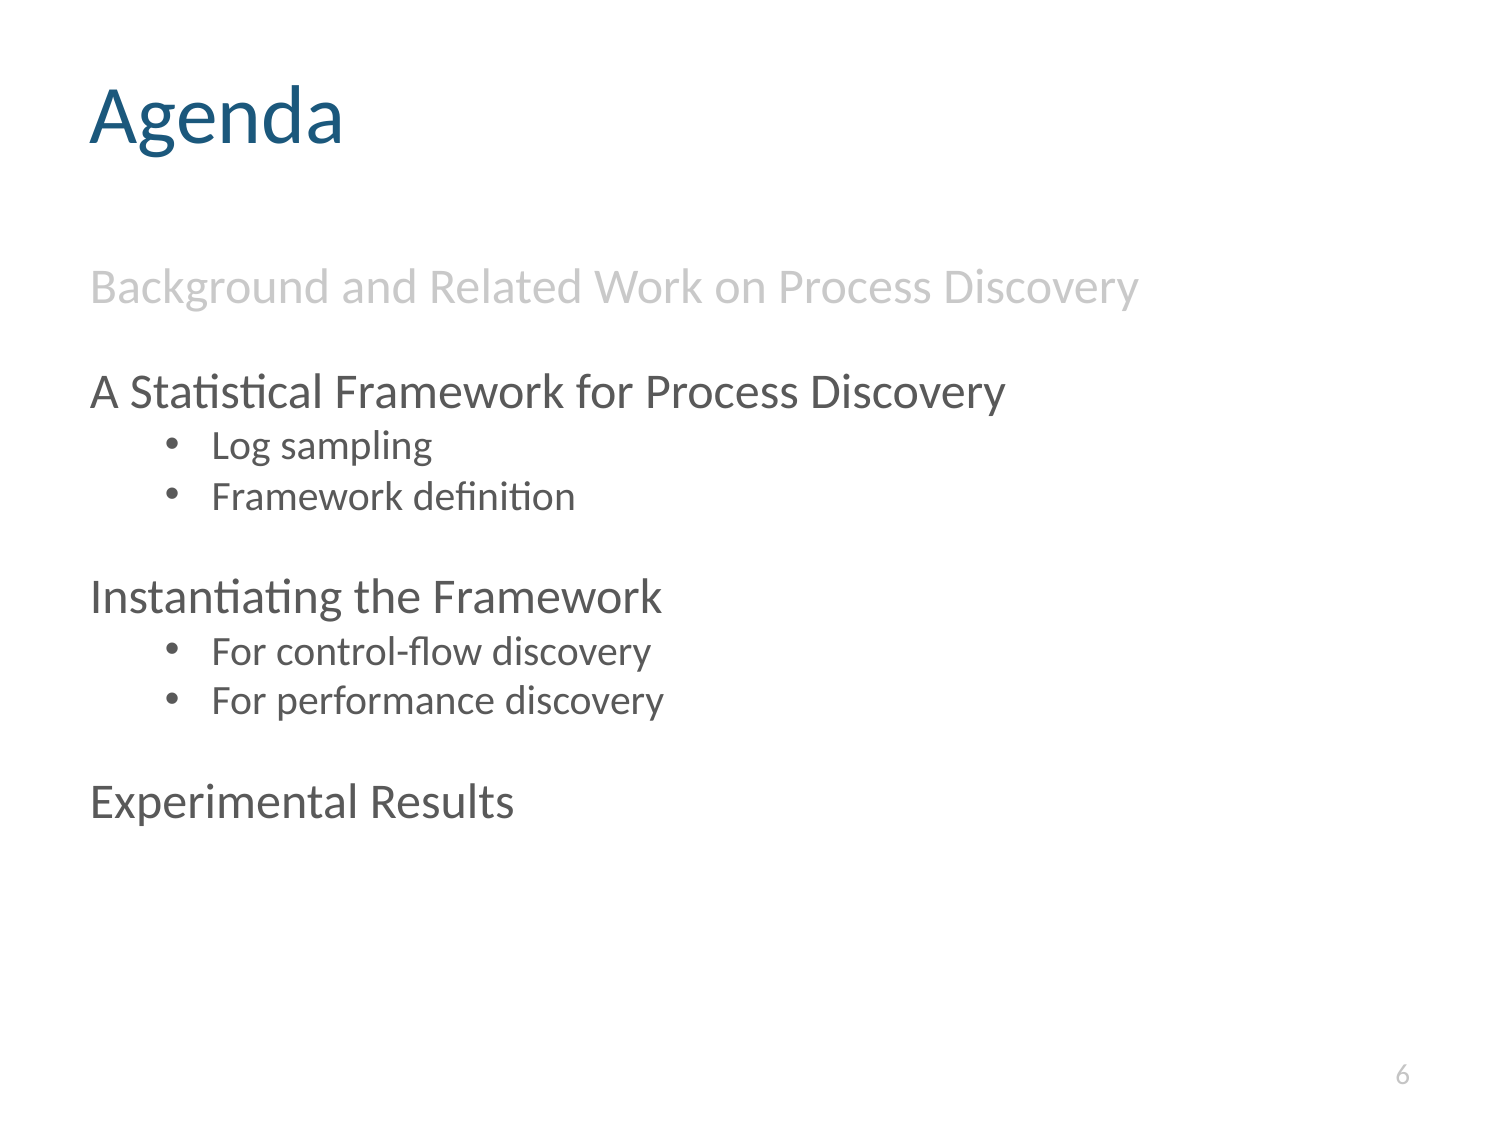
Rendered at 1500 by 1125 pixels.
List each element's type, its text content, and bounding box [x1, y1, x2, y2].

text_box Background and Related Work on Process Discovery A Statistical Framework for Process Discovery Log sampling Framework definition Instantiating the Framework For control-flow discovery For performance discovery Experimental Results [74, 245, 1425, 1033]
text_box <number> [1074, 1042, 1425, 1103]
text_box Agenda [75, 45, 1431, 175]
text_box [58, 228, 1264, 344]
